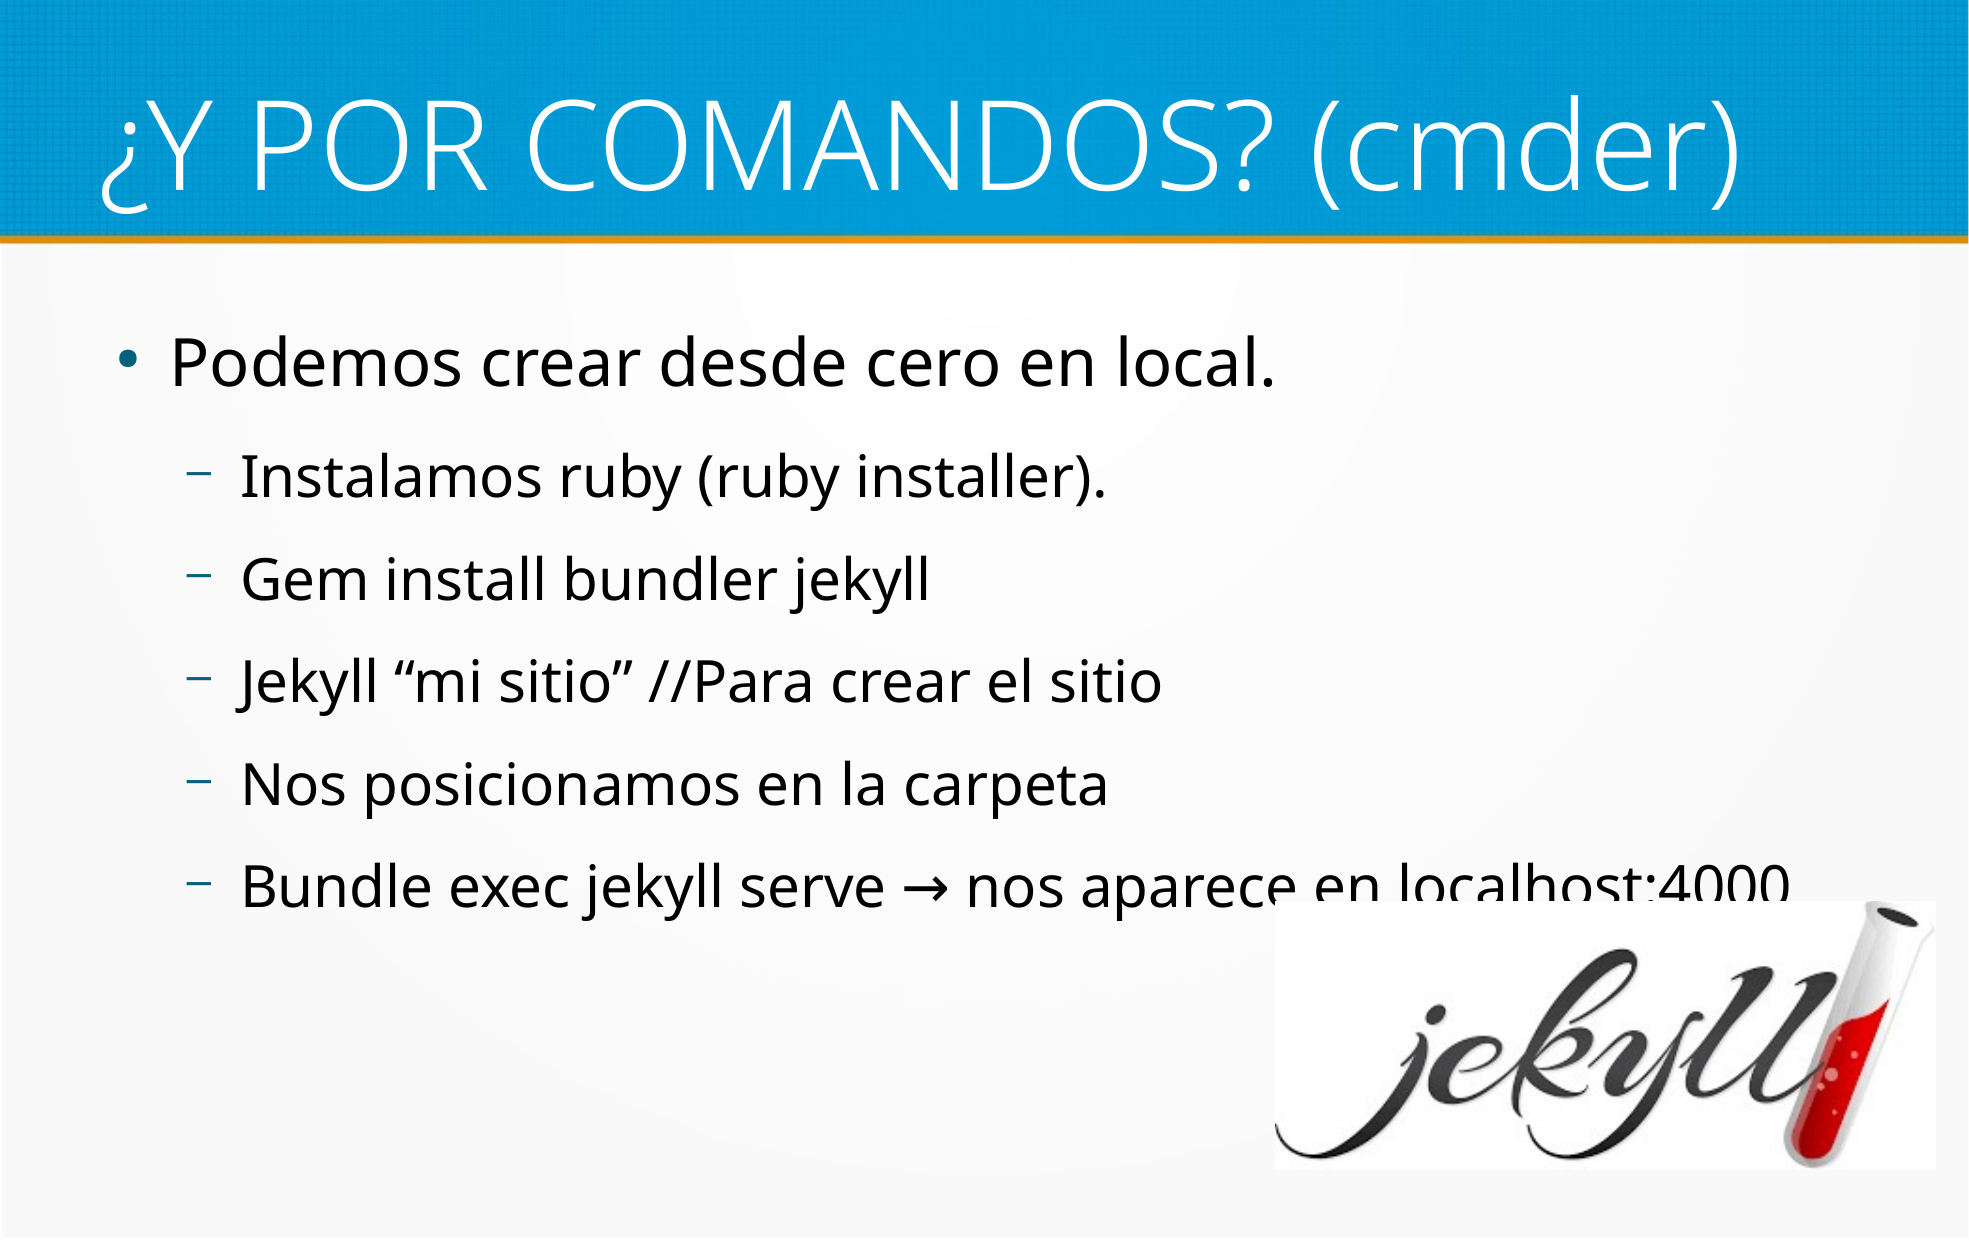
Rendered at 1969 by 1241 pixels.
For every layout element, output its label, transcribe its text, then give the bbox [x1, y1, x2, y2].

title ¿Y POR COMANDOS? (cmder) [98, 19, 1870, 227]
picture [0, 233, 1969, 1241]
list Podemos crear desde cero en local. Instalamos ruby (ruby installer). Gem install bundler jekyll Jekyll “mi sitio” //Para crear el sitio Nos posicionamos en la carpeta Bundle exec jekyll serve → nos aparece en localhost:4000 [98, 315, 1861, 1081]
